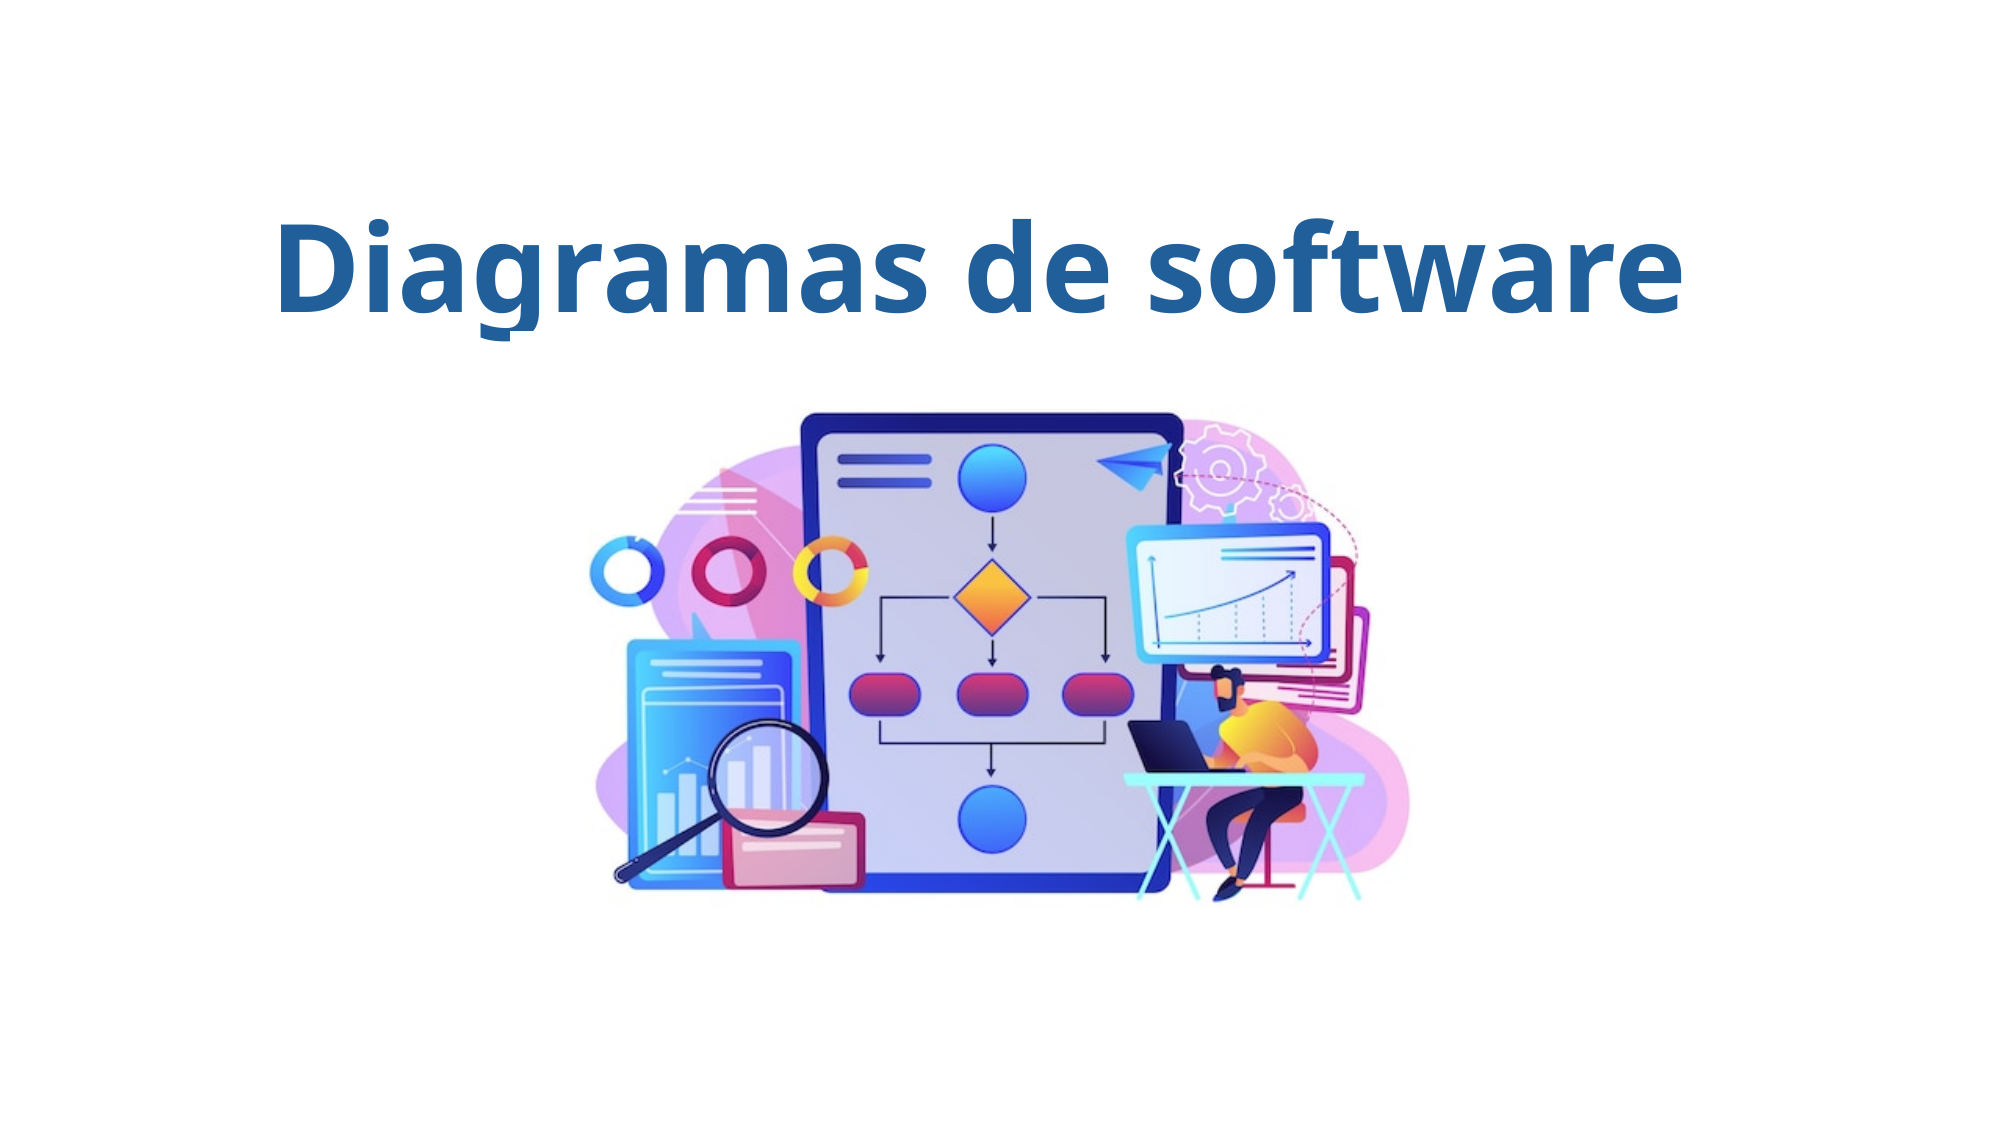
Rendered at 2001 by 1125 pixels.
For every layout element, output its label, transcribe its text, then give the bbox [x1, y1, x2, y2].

title Diagramas de software [249, 184, 1709, 347]
picture [510, 331, 1490, 984]
